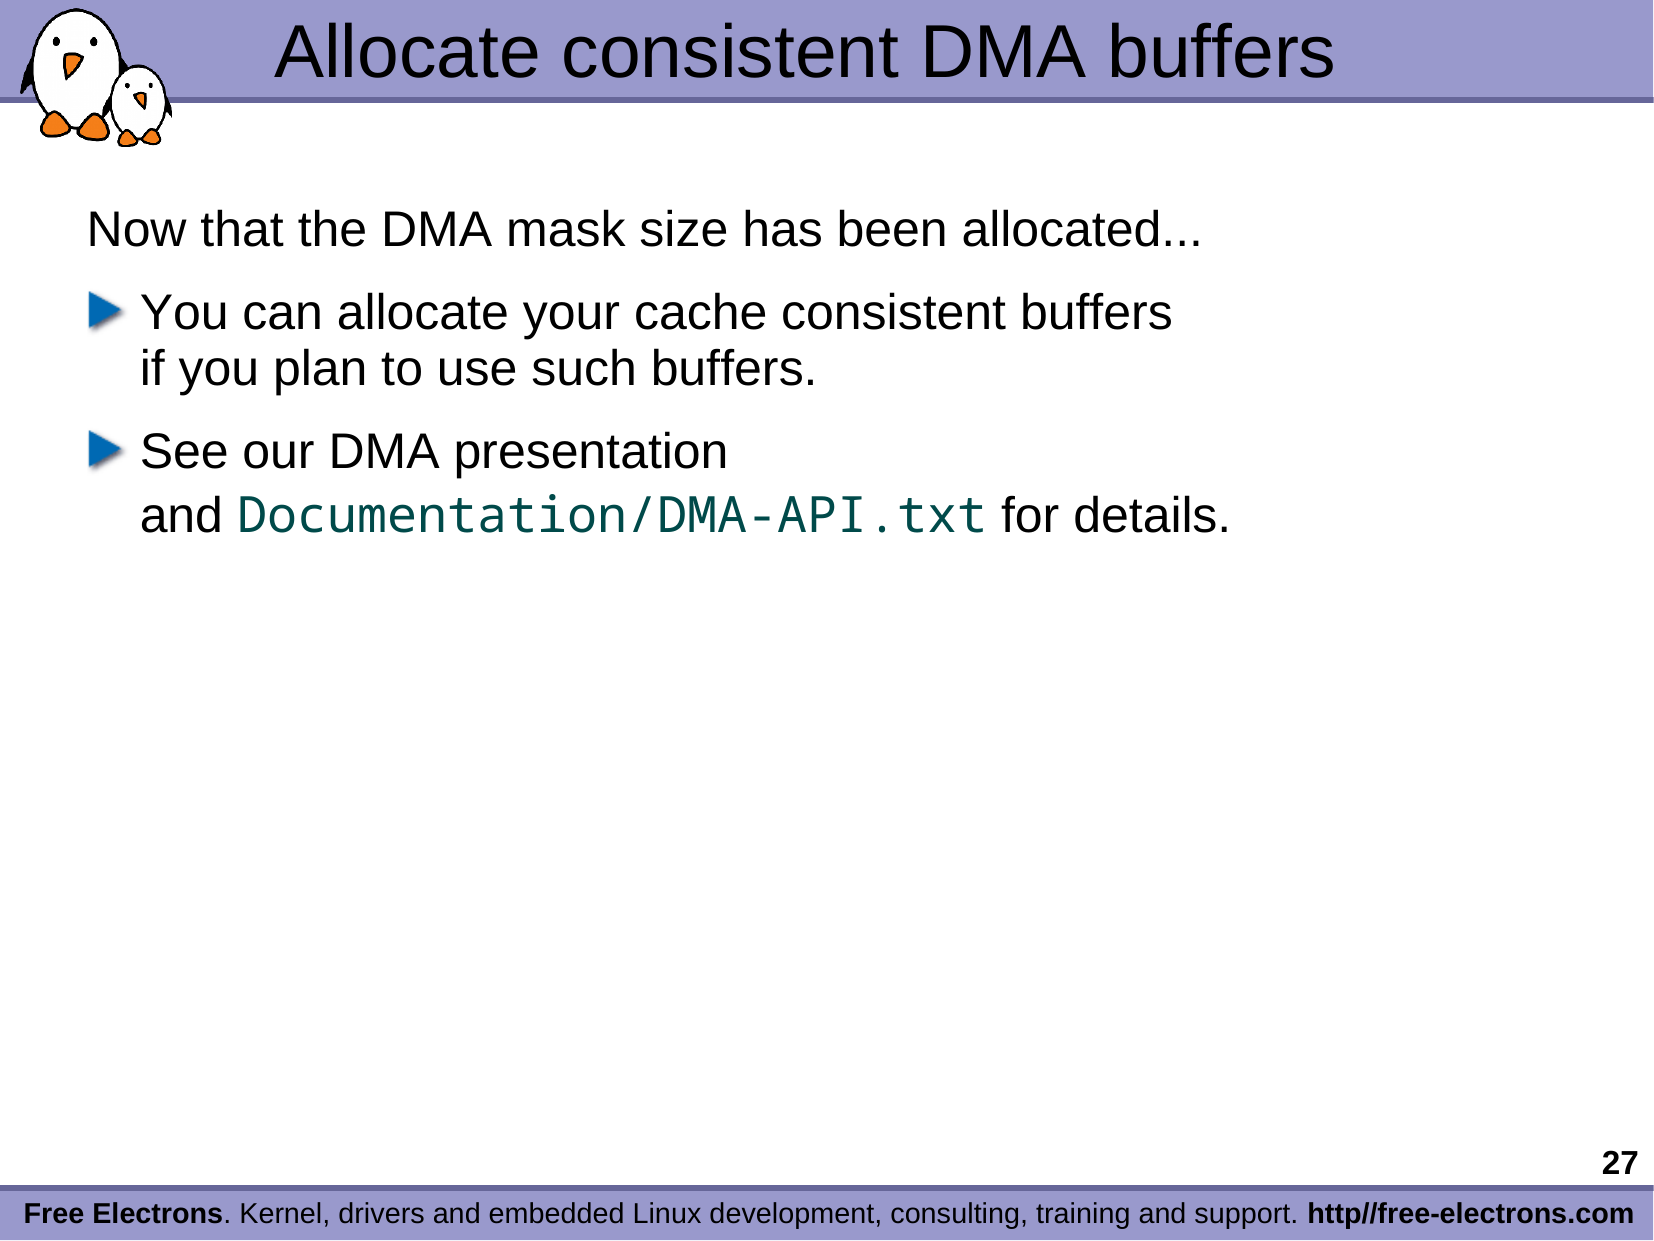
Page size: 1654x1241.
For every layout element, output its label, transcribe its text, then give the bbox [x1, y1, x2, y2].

picture [20, 8, 172, 147]
title Allocate consistent DMA buffers [60, 0, 1551, 104]
list Now that the DMA mask size has been allocated... You can allocate your cache consistent buffers if you plan to use such buffers. See our DMA presentation and Documentation/DMA-API.txt for details. [68, 201, 1592, 1118]
